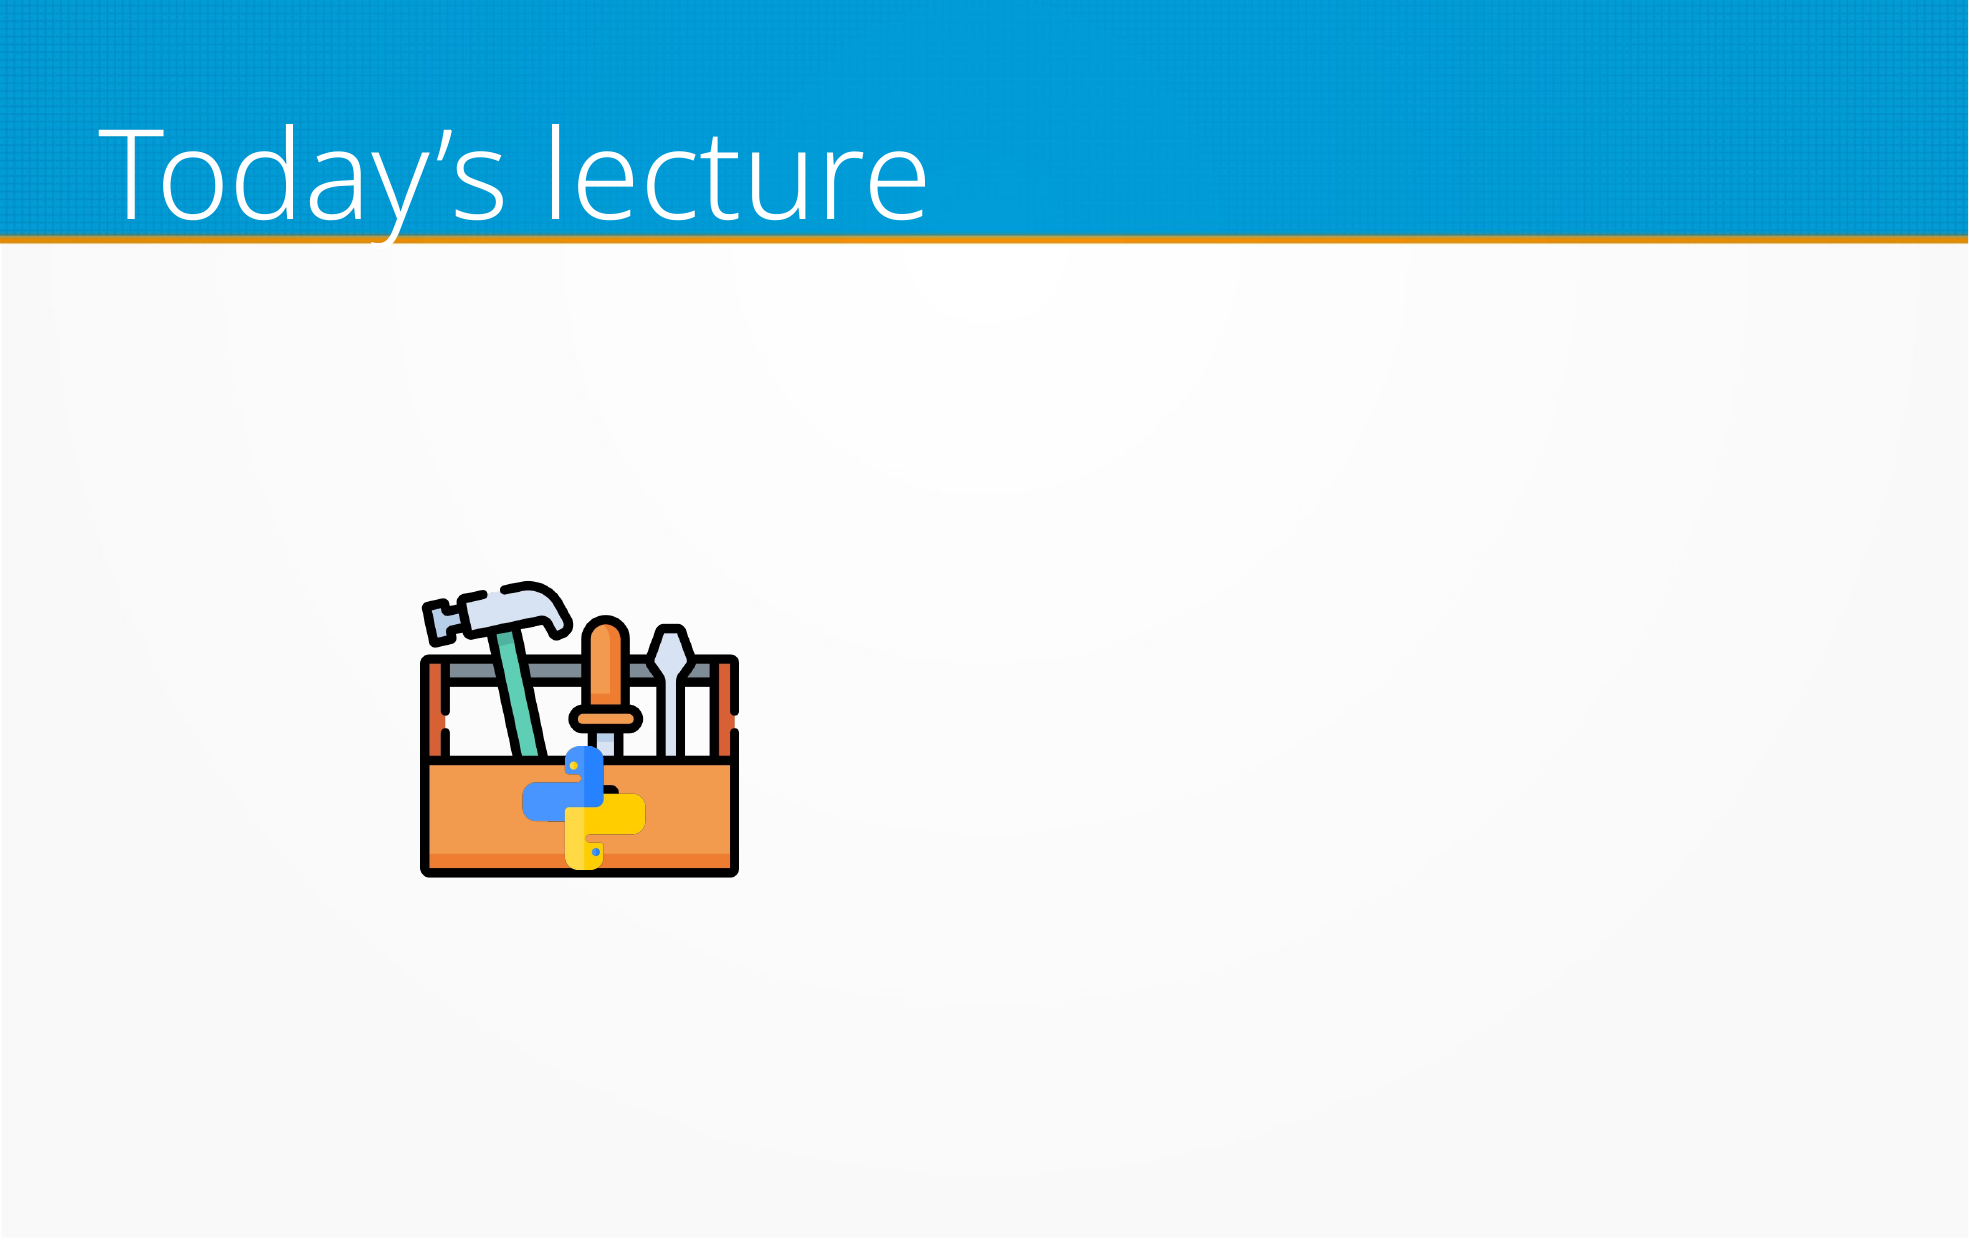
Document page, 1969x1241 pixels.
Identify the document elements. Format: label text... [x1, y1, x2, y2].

picture [0, 233, 1969, 1241]
title Today’s lecture [98, 49, 1870, 257]
